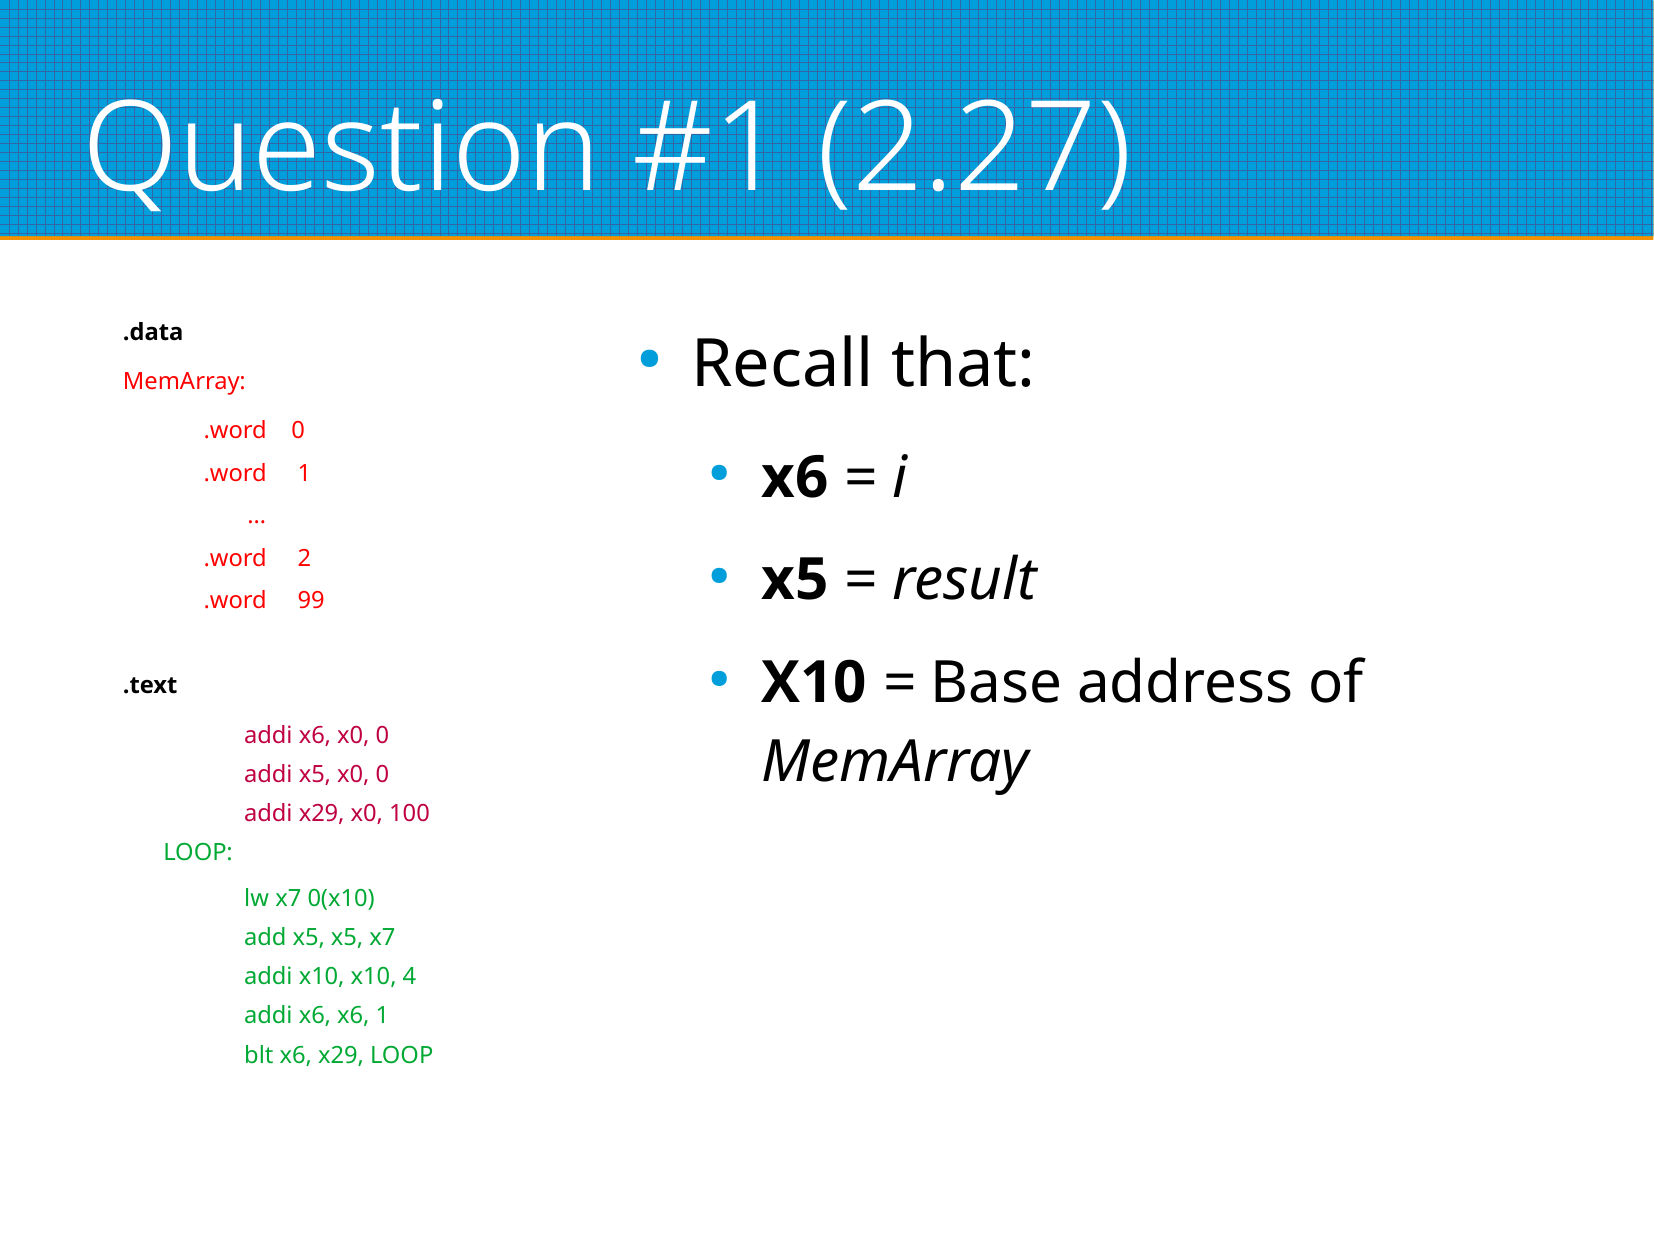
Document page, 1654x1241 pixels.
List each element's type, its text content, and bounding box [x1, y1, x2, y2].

list Recall that: x6 = i x5 = result X10 = Base address of MemArray [620, 315, 1563, 1081]
title Question #1 (2.27) [82, 19, 1571, 227]
list .data MemArray: .word 0 .word 1 … .word 2 .word 99 .text addi x6, x0, 0 addi x5, x0, 0 addi x29, x0, 100 LOOP: lw x7 0(x10) add x5, x5, x7 addi x10, x10, 4 addi x6, x6, 1 blt x6, x29, LOOP [82, 314, 621, 1081]
